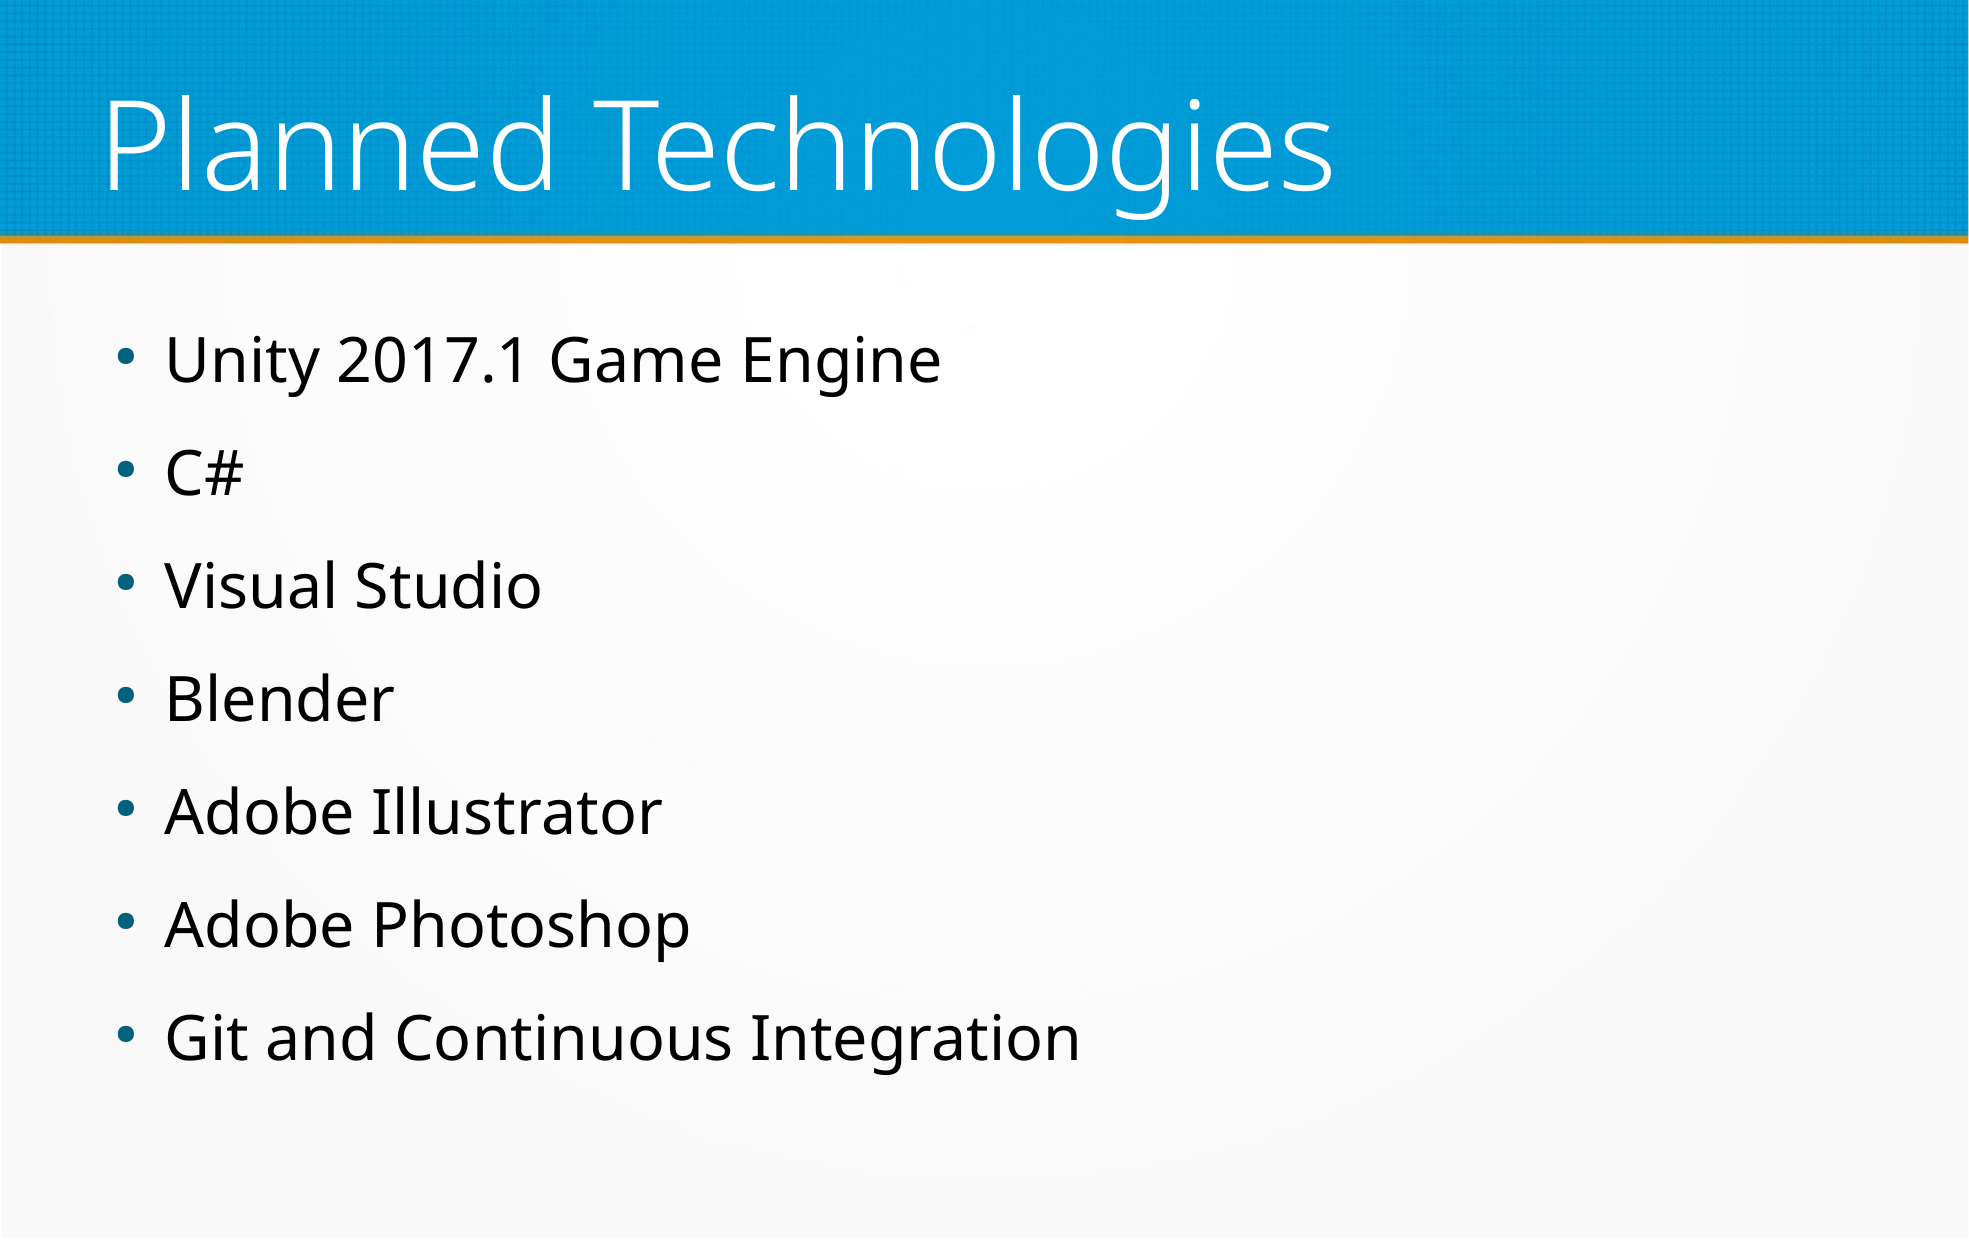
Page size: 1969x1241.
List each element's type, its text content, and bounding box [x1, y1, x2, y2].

title Planned Technologies [98, 19, 1870, 227]
list Unity 2017.1 Game Engine C# Visual Studio Blender Adobe Illustrator Adobe Photoshop Git and Continuous Integration [98, 315, 1861, 1081]
picture [0, 233, 1969, 1241]
